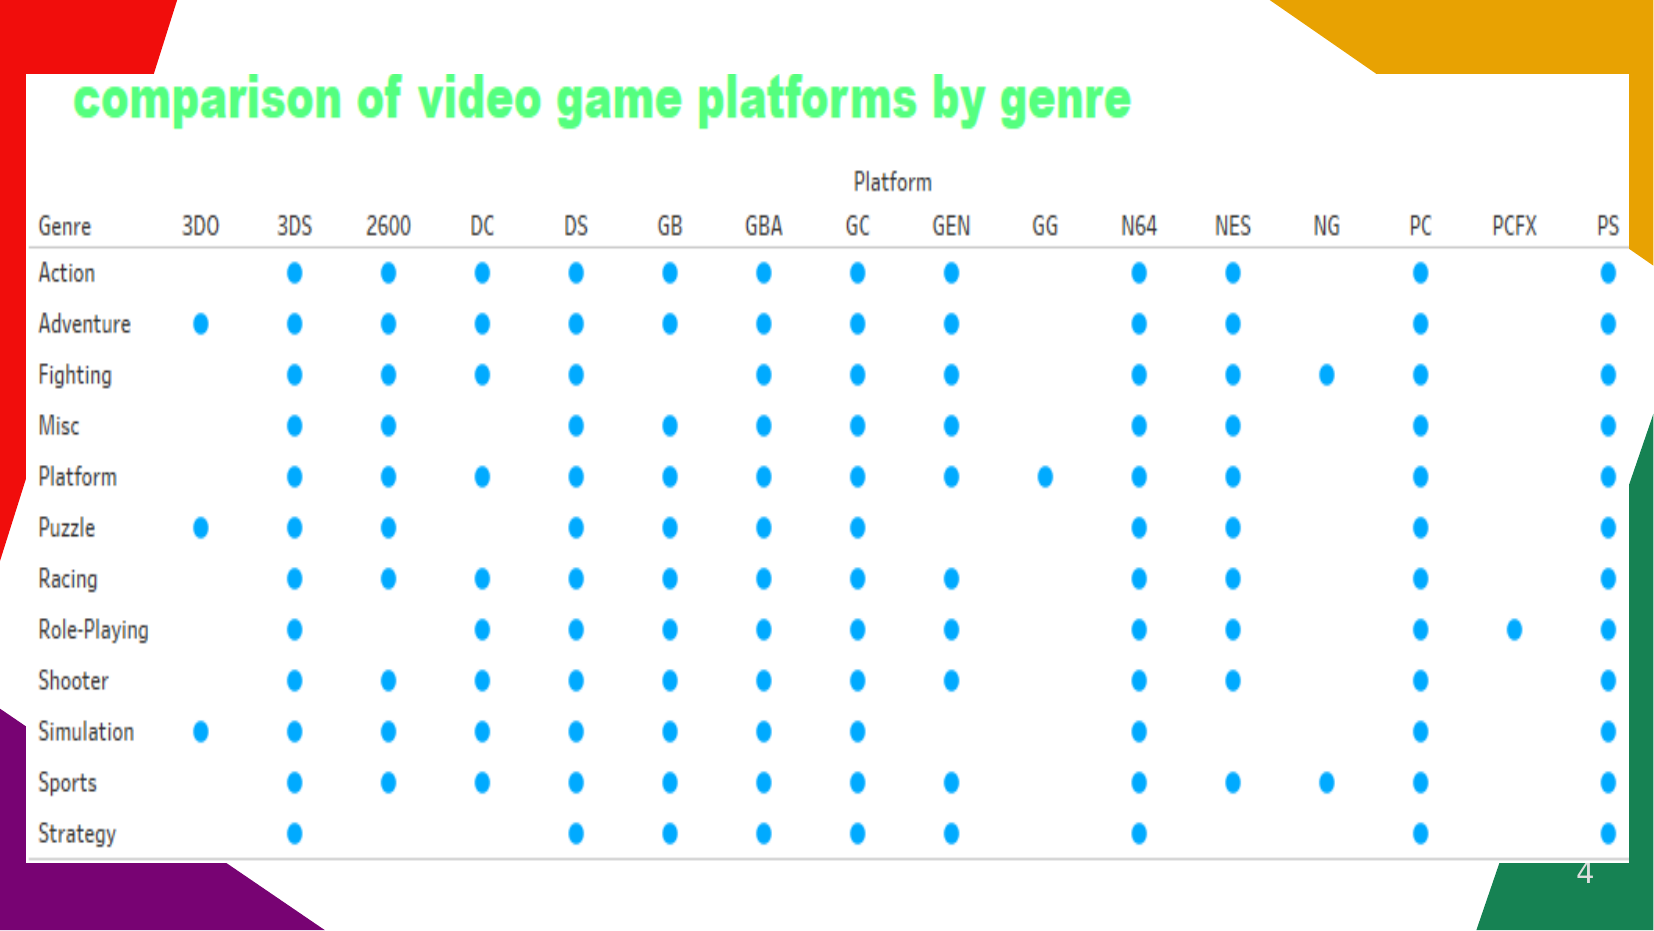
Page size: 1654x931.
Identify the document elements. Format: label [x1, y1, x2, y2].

picture [26, 74, 1629, 863]
